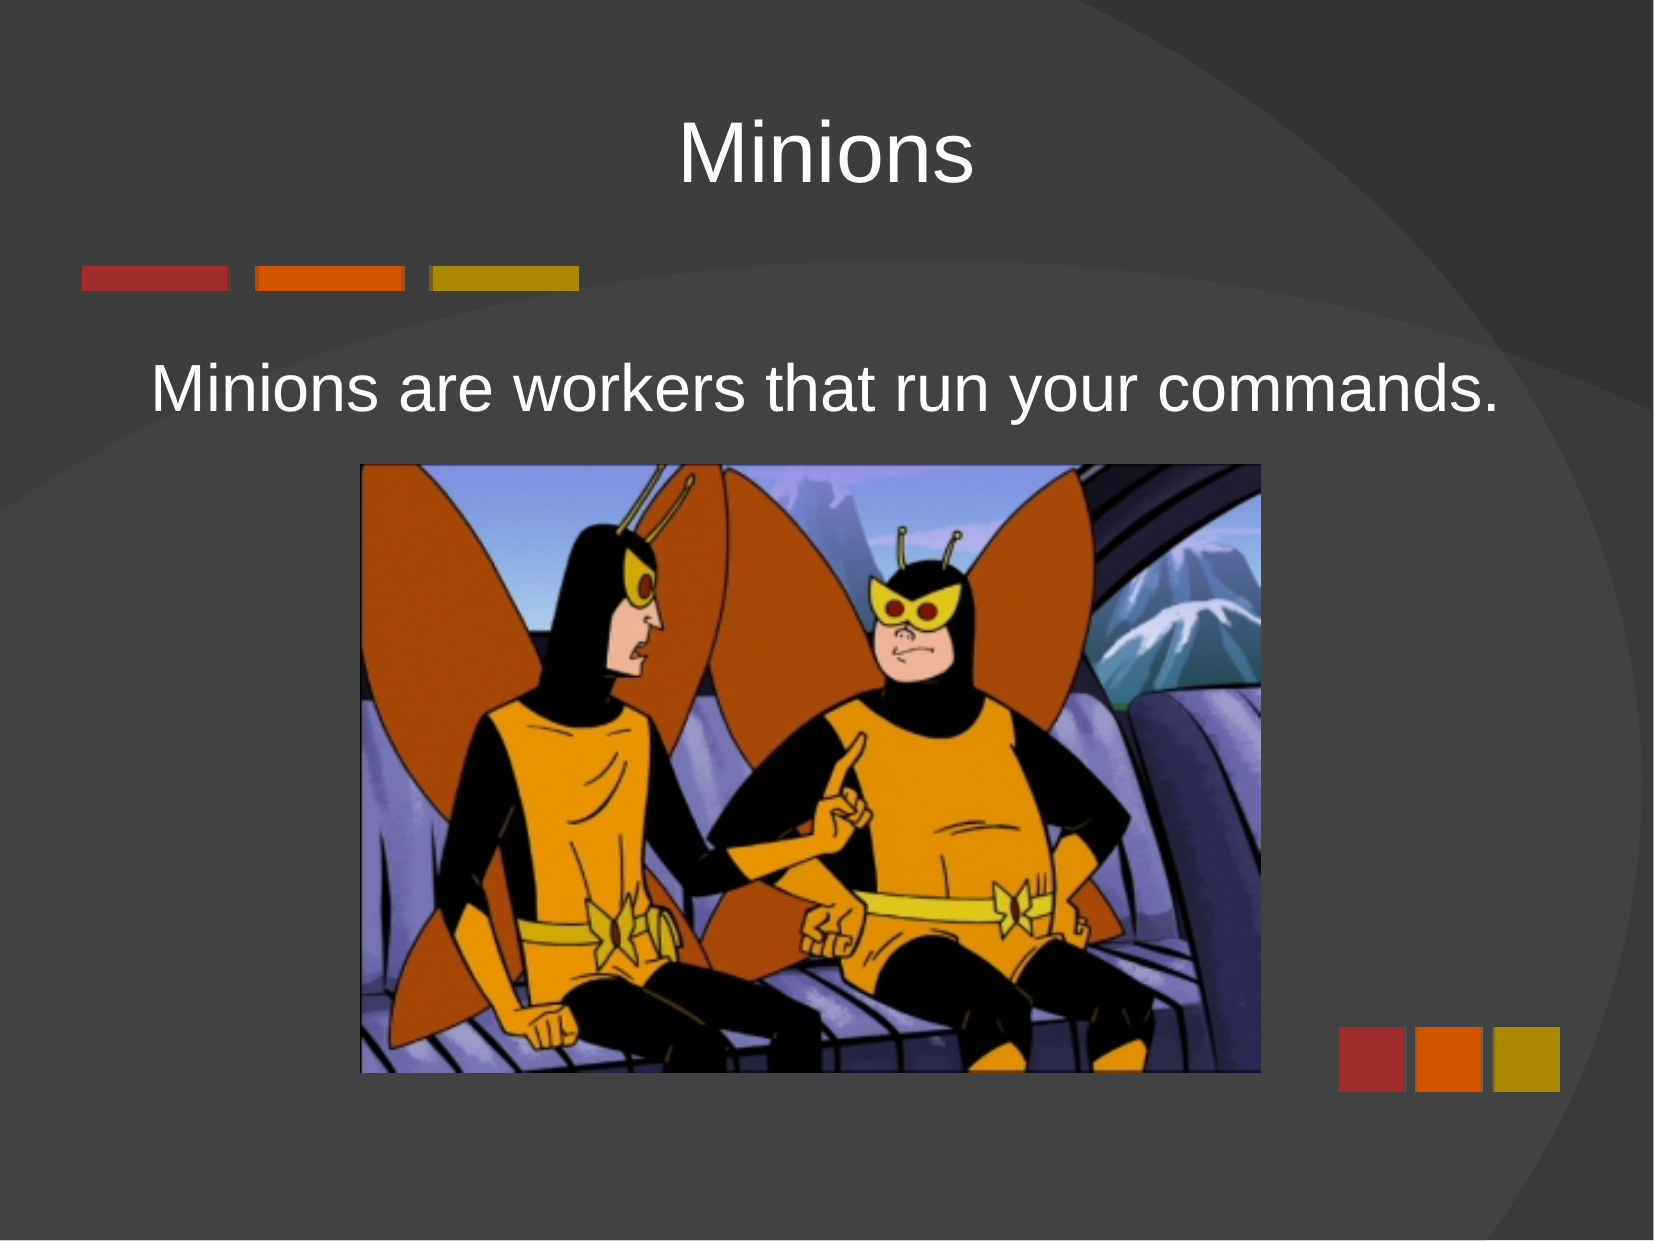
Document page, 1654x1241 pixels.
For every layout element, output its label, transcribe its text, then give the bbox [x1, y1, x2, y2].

picture [82, 266, 579, 290]
picture [1339, 1027, 1560, 1092]
picture [360, 464, 1261, 1073]
title Minions [82, 49, 1571, 257]
subtitle Minions are workers that run your commands. [82, 290, 1571, 1010]
